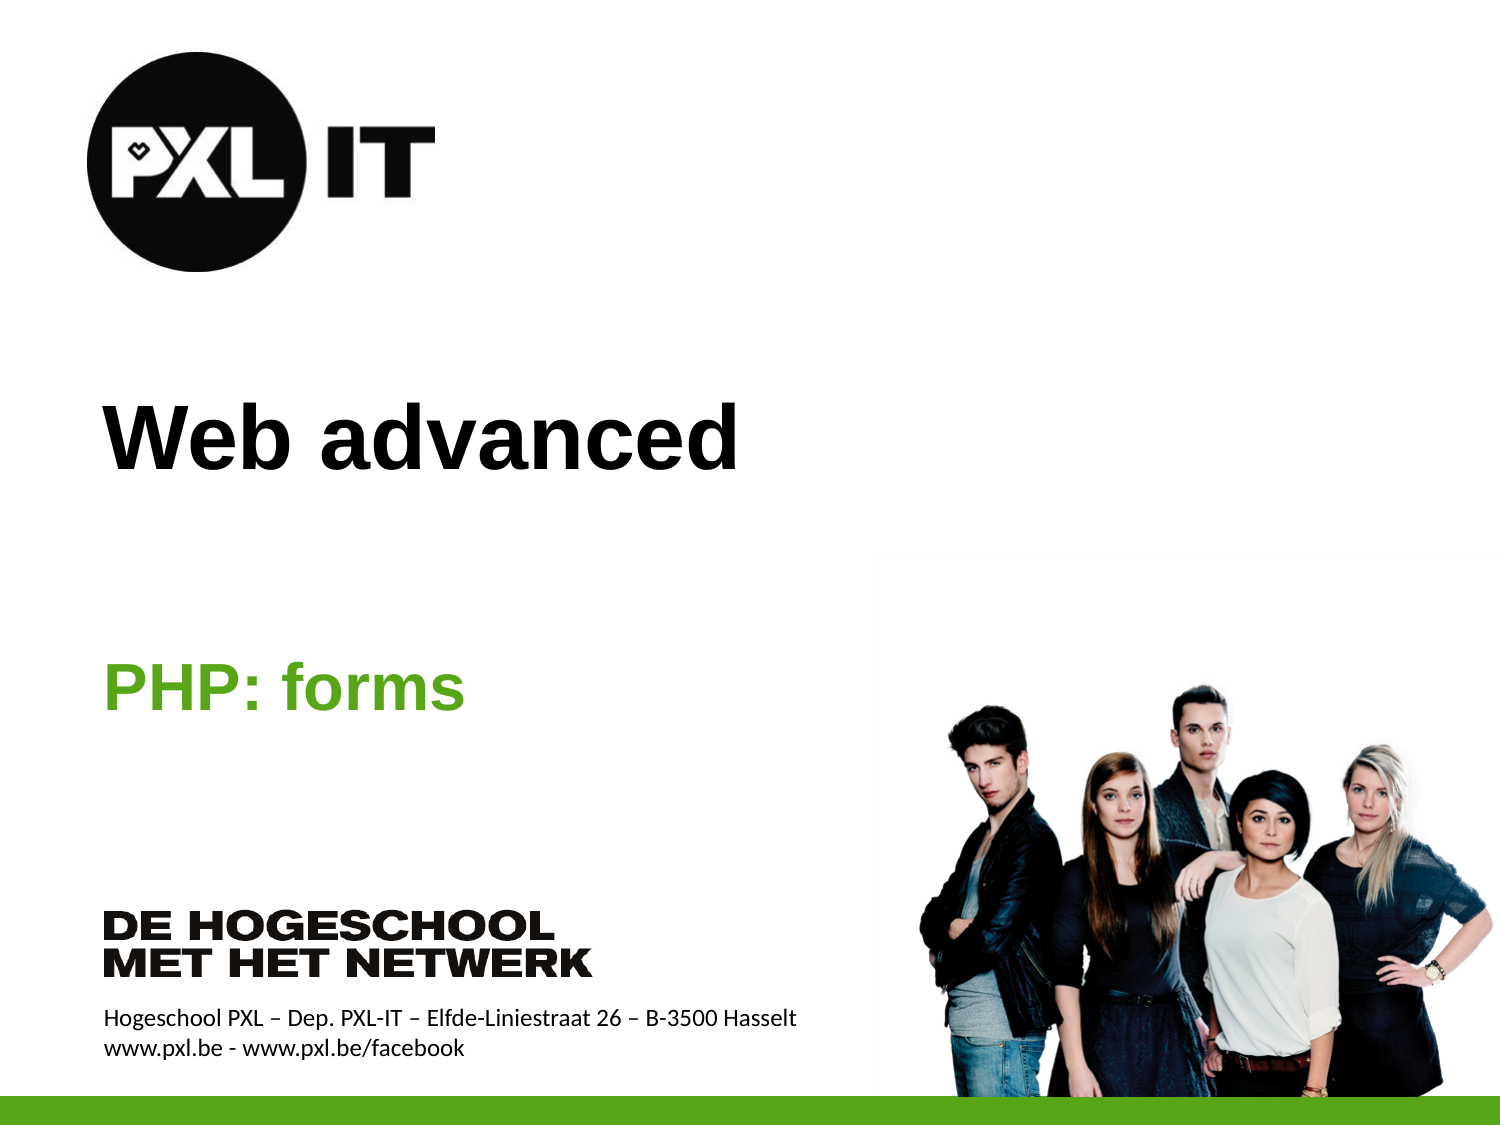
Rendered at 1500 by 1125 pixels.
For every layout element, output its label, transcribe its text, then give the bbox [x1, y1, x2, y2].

text_box Web advanced [87, 312, 1363, 554]
picture [87, 52, 435, 272]
text_box PHP: forms [89, 635, 878, 823]
picture [877, 553, 1500, 1097]
picture [104, 909, 593, 977]
